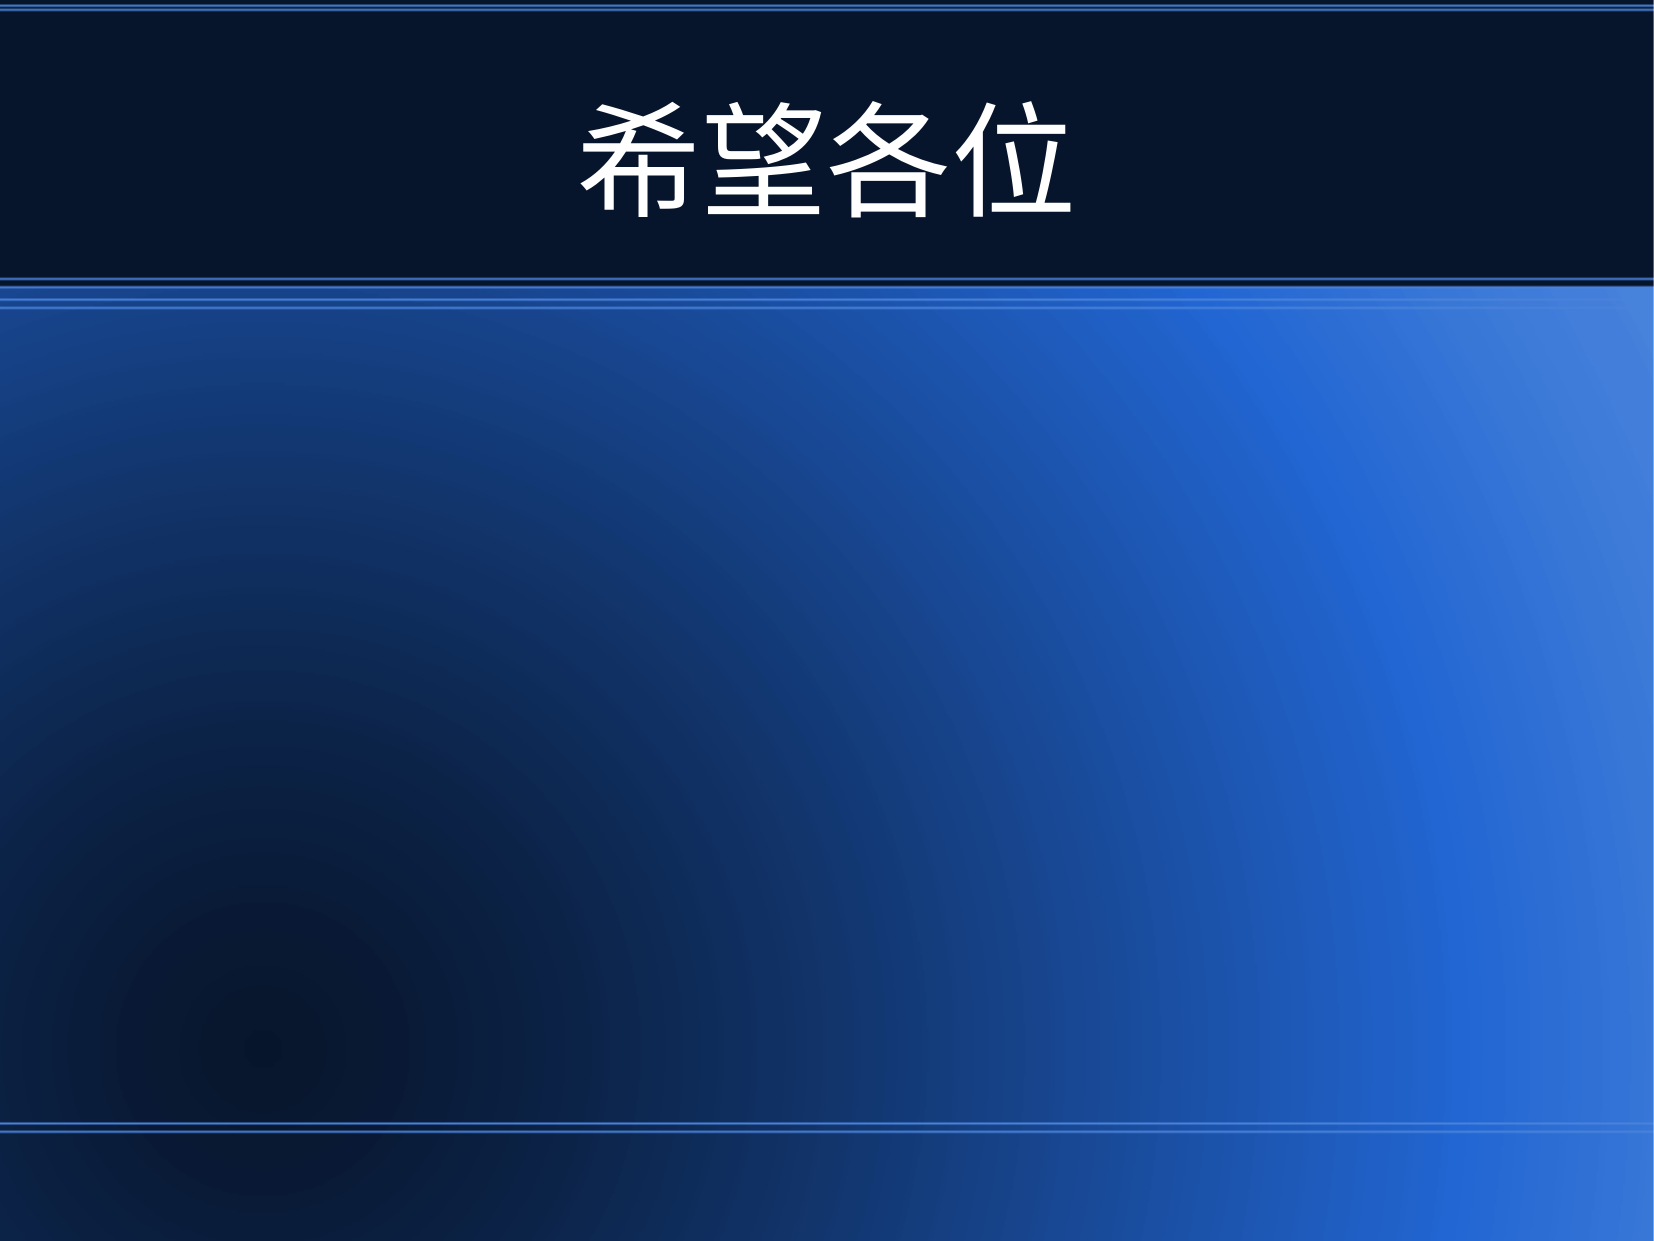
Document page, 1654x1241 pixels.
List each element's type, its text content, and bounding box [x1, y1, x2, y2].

title 希望各位 [82, 49, 1571, 257]
picture [0, 0, 1654, 1241]
